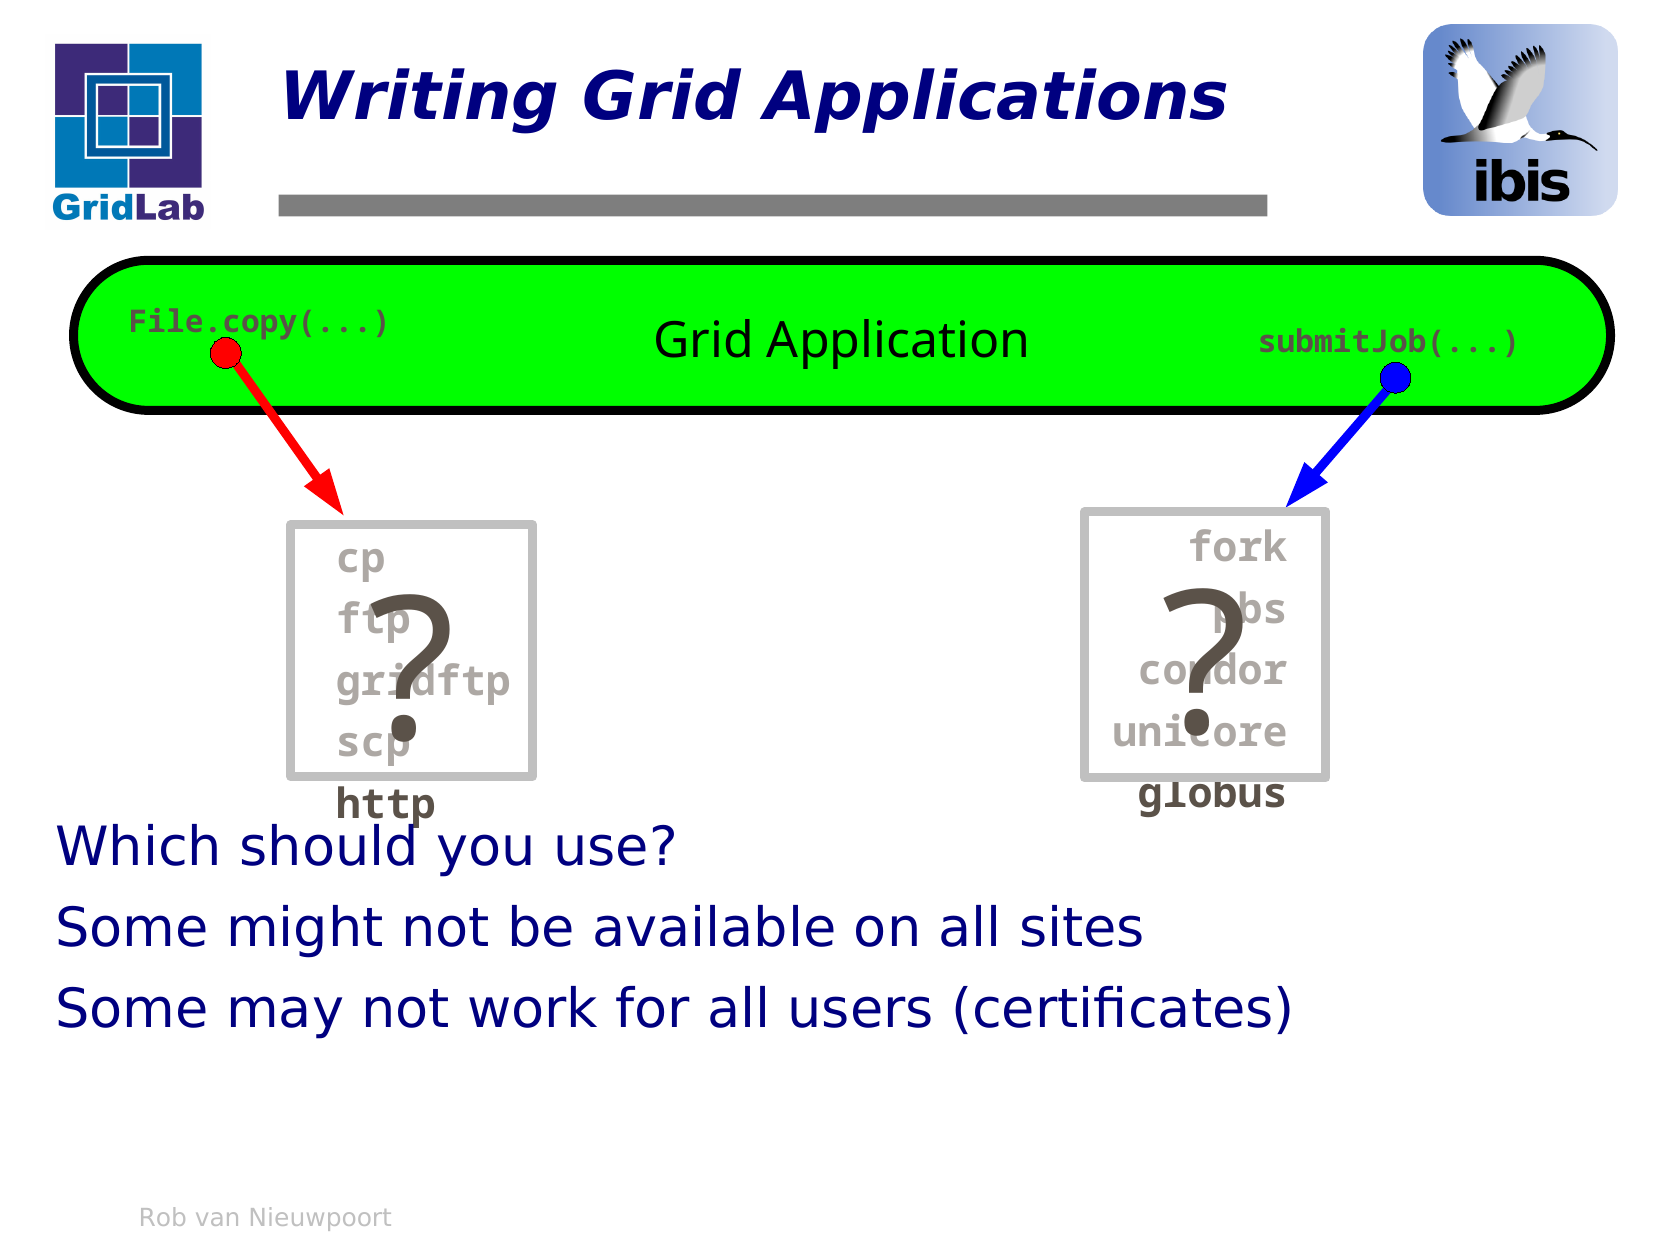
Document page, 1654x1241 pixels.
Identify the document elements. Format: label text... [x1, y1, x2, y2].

title Writing Grid Applications [279, 0, 1257, 187]
text_box ? [290, 524, 533, 777]
text_box File.copy(...) [128, 295, 392, 332]
text_box cp ftp gridftp scp http [335, 777, 511, 811]
text_box [1380, 362, 1411, 394]
text_box ? [1084, 511, 1326, 778]
text_box fork pbs condor unicore globus [1112, 778, 1288, 808]
list Which should you use? Some might not be available on all sites Some may not work for all users (certificates) [55, 811, 1599, 1125]
picture [1423, 24, 1618, 216]
picture [45, 34, 211, 230]
text_box [210, 337, 242, 369]
text_box submitJob(...) [1257, 315, 1521, 352]
text_box Grid Application [73, 260, 1611, 411]
